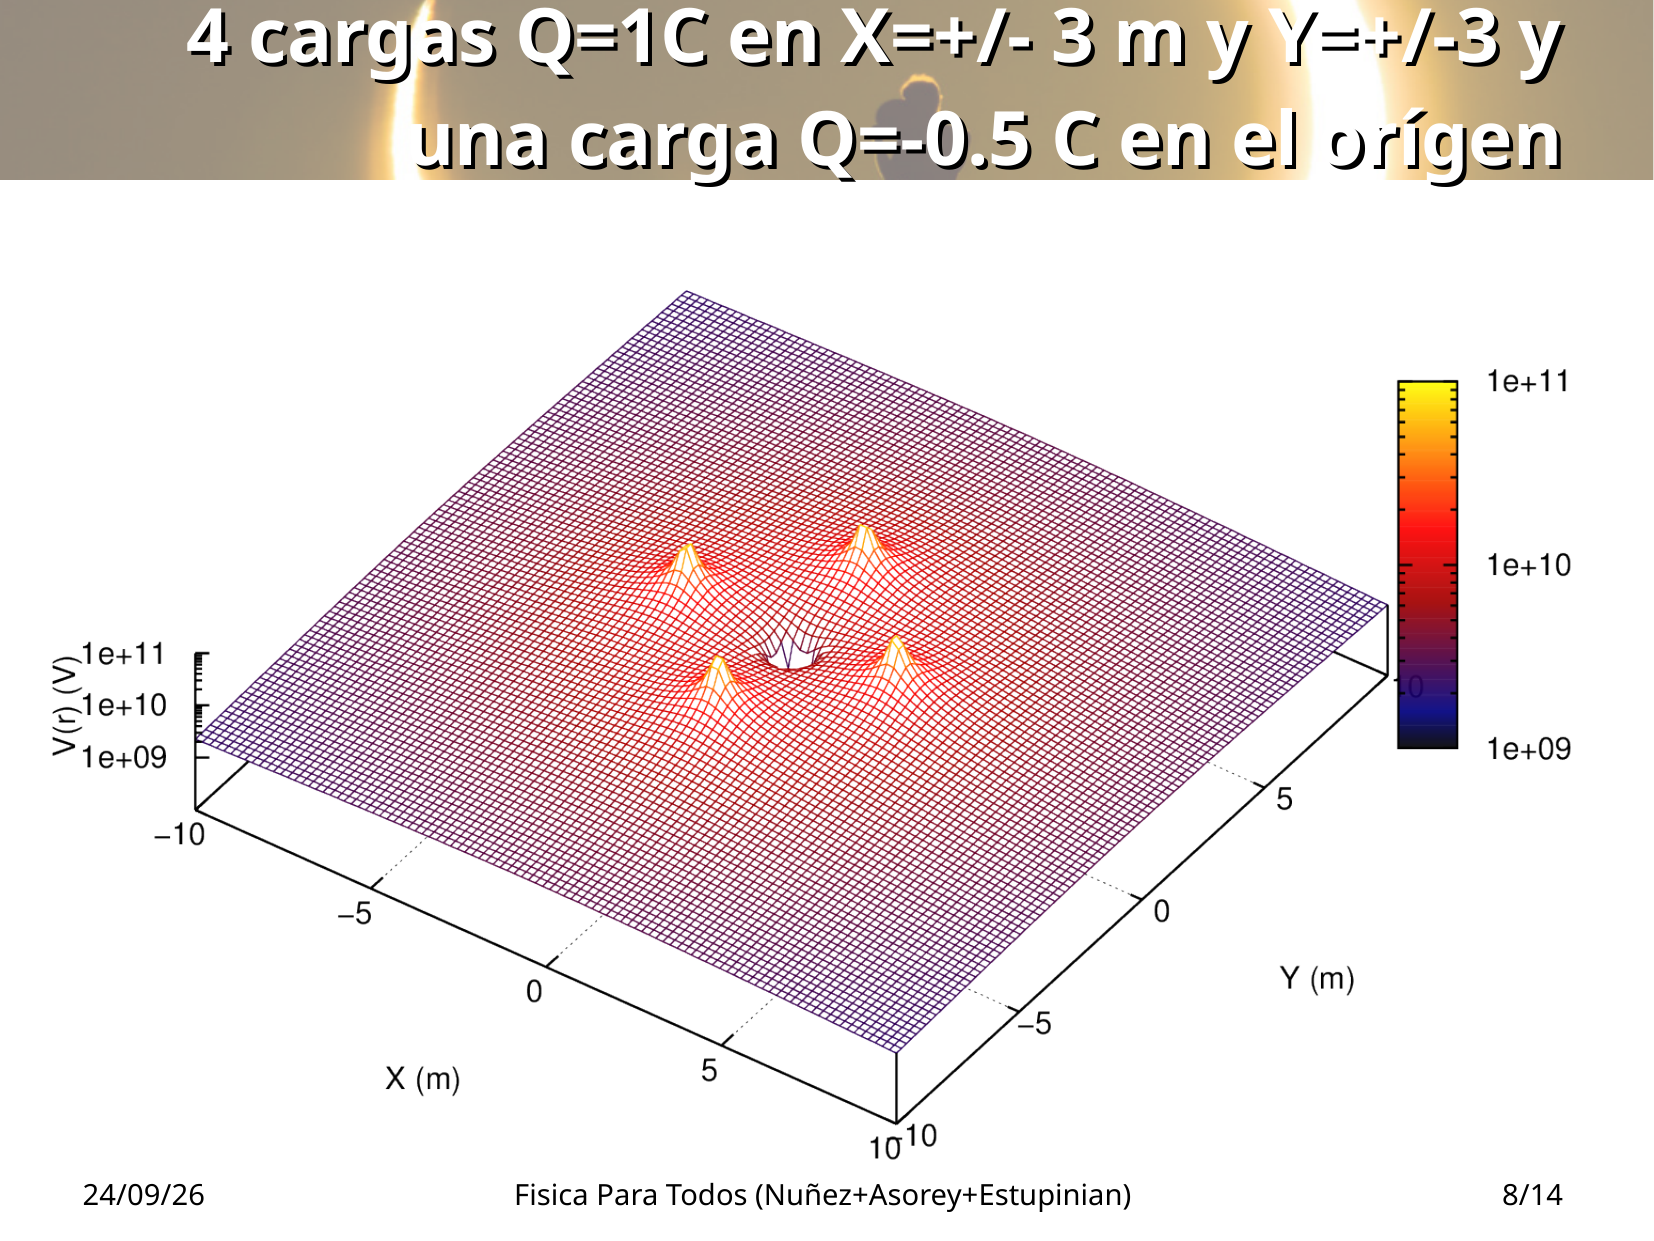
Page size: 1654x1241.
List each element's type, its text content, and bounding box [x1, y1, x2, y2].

picture [0, 0, 1654, 1241]
title 4 cargas Q=1C en X=+/- 3 m y Y=+/-3 y una carga Q=-0.5 C en el orígen [75, 0, 1564, 119]
